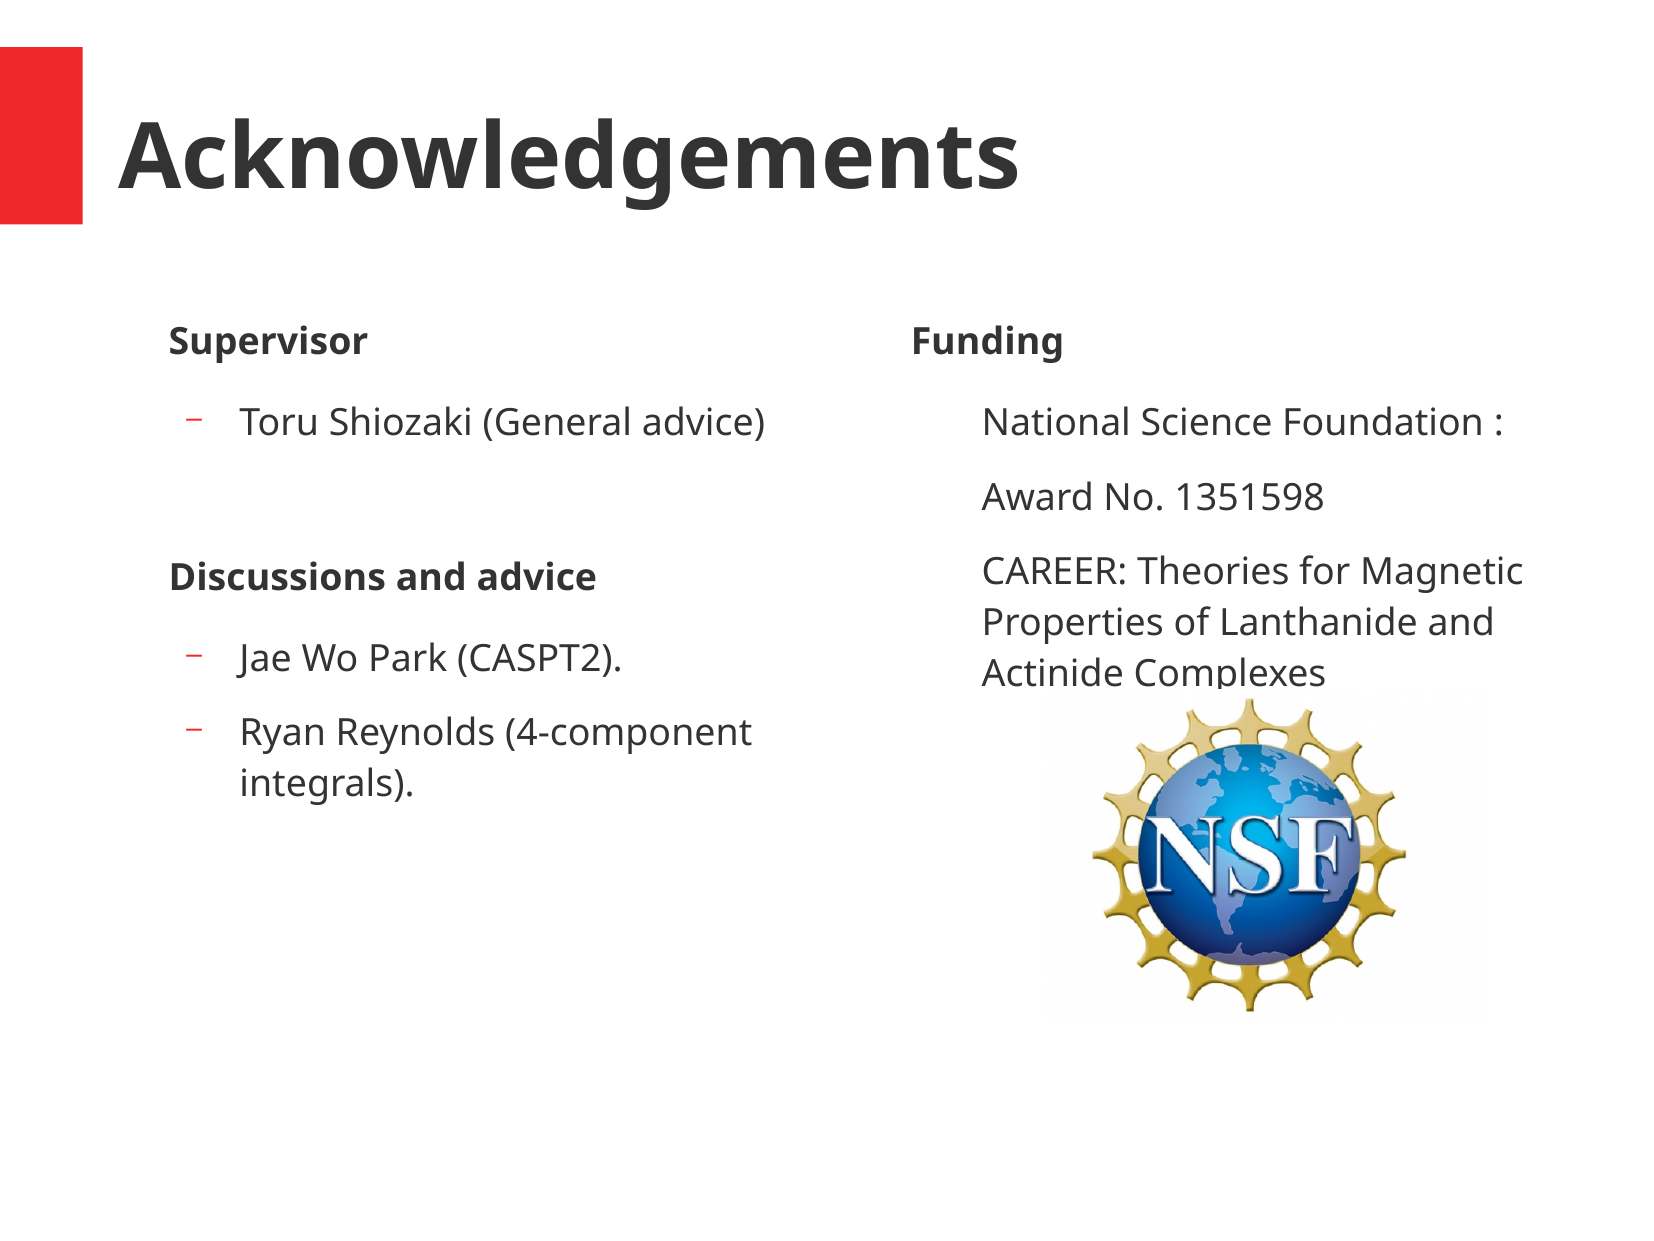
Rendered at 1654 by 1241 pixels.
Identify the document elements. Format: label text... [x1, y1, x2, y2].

list Supervisor Toru Shiozaki (General advice) Discussions and advice Jae Wo Park (CASPT2). Ryan Reynolds (4-component integrals). [97, 315, 840, 561]
title Acknowledgements [118, 49, 1571, 257]
list Funding National Science Foundation : Award No. 1351598 CAREER: Theories for Magnetic Properties of Lanthanide and Actinide Complexes [840, 315, 1598, 561]
picture [1044, 689, 1486, 1021]
